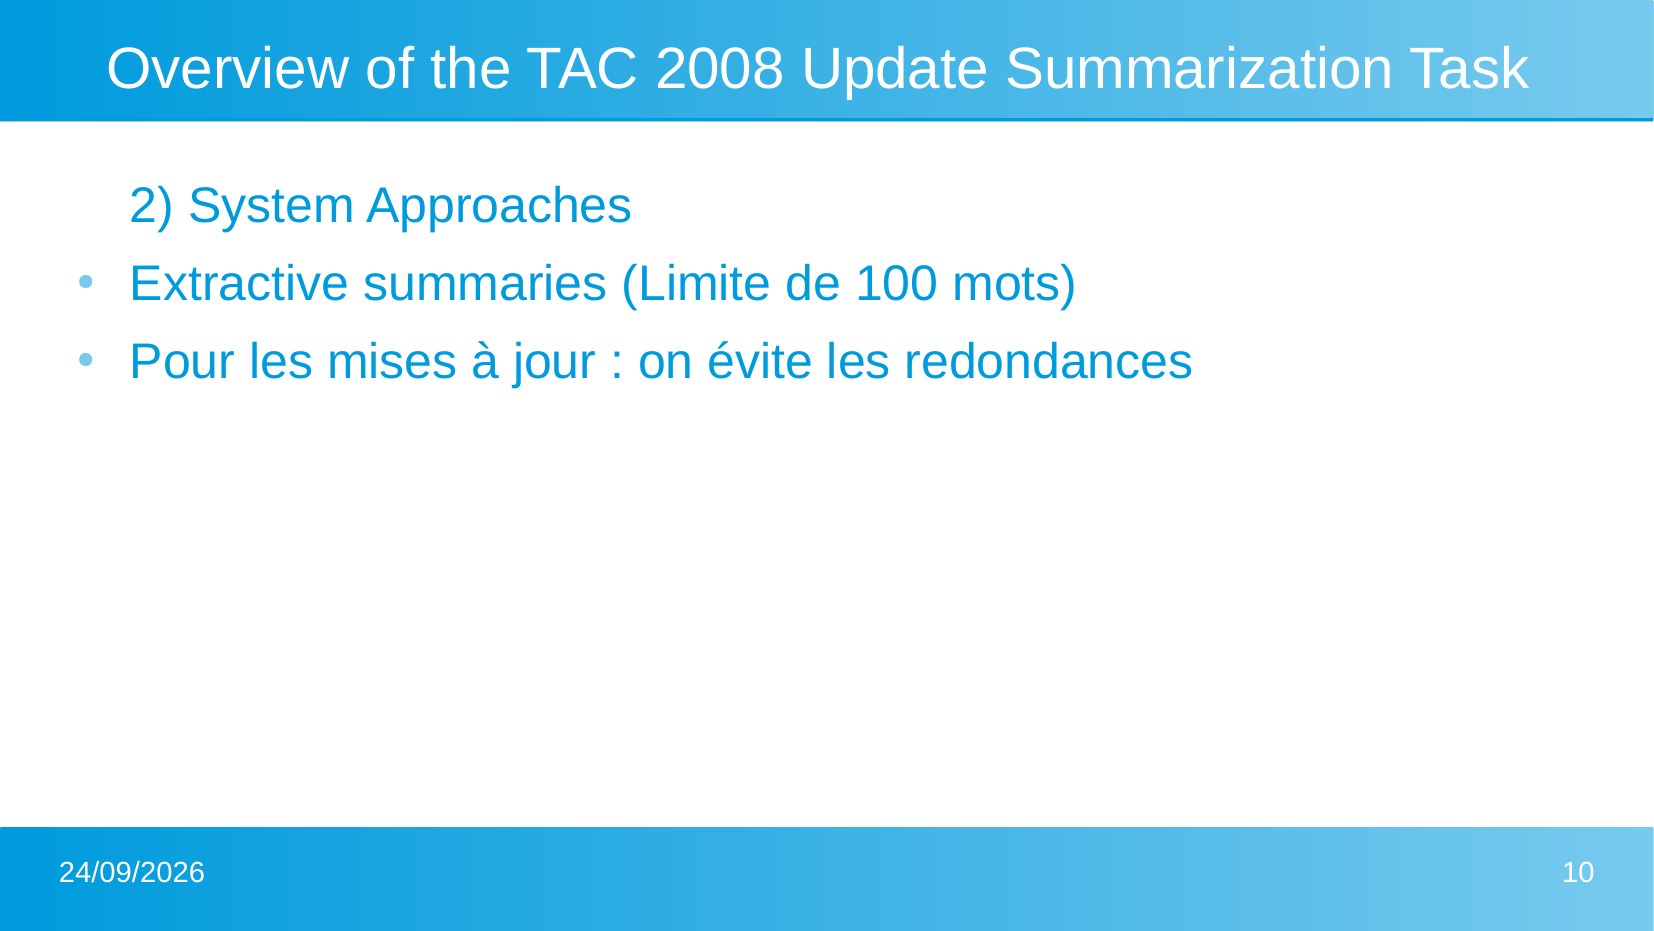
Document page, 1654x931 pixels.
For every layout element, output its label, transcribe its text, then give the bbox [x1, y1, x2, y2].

list 2) System Approaches Extractive summaries (Limite de 100 mots) Pour les mises à jour : on évite les redondances [59, 177, 1595, 768]
title Overview of the TAC 2008 Update Summarization Task [59, 29, 1595, 108]
